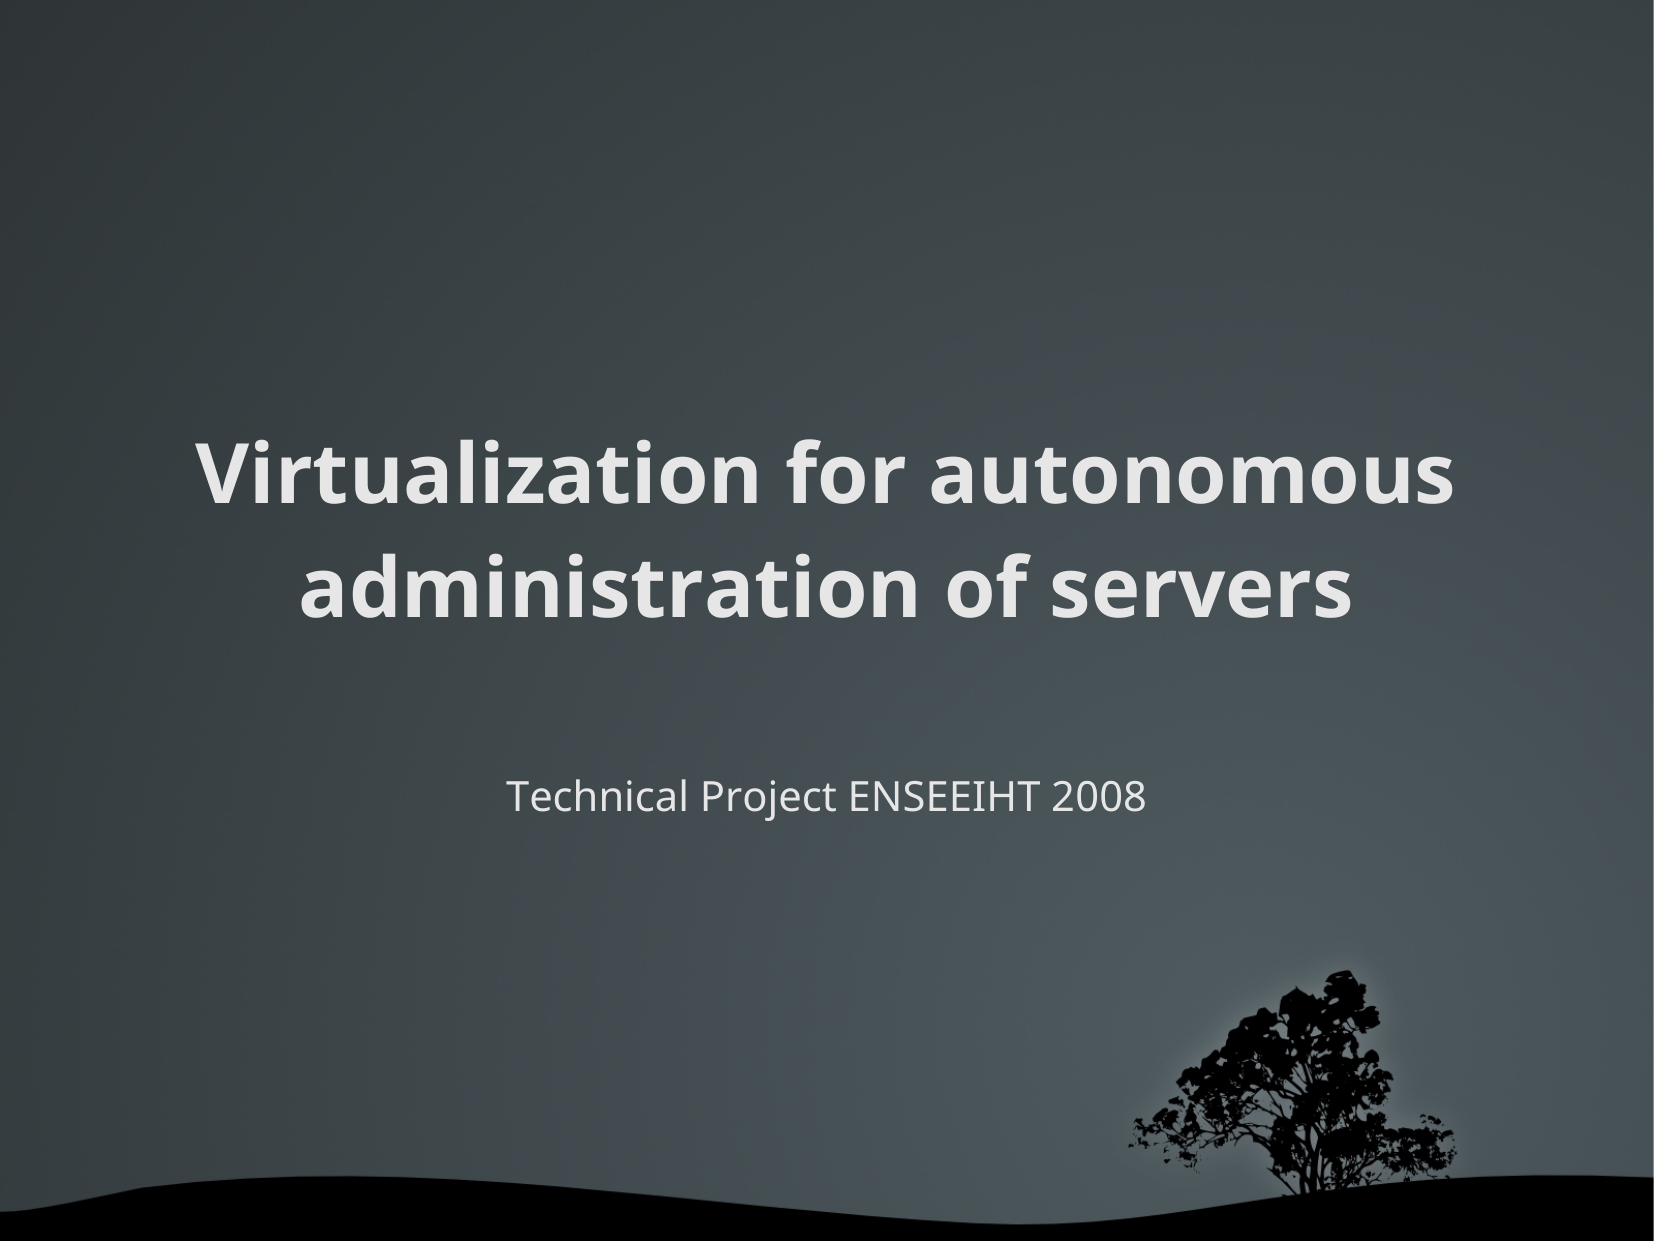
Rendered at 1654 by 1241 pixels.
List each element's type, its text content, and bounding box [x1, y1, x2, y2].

picture [0, 0, 1654, 1241]
title Virtualization for autonomous administration of servers Technical Project ENSEEIHT 2008 [82, 469, 1571, 770]
